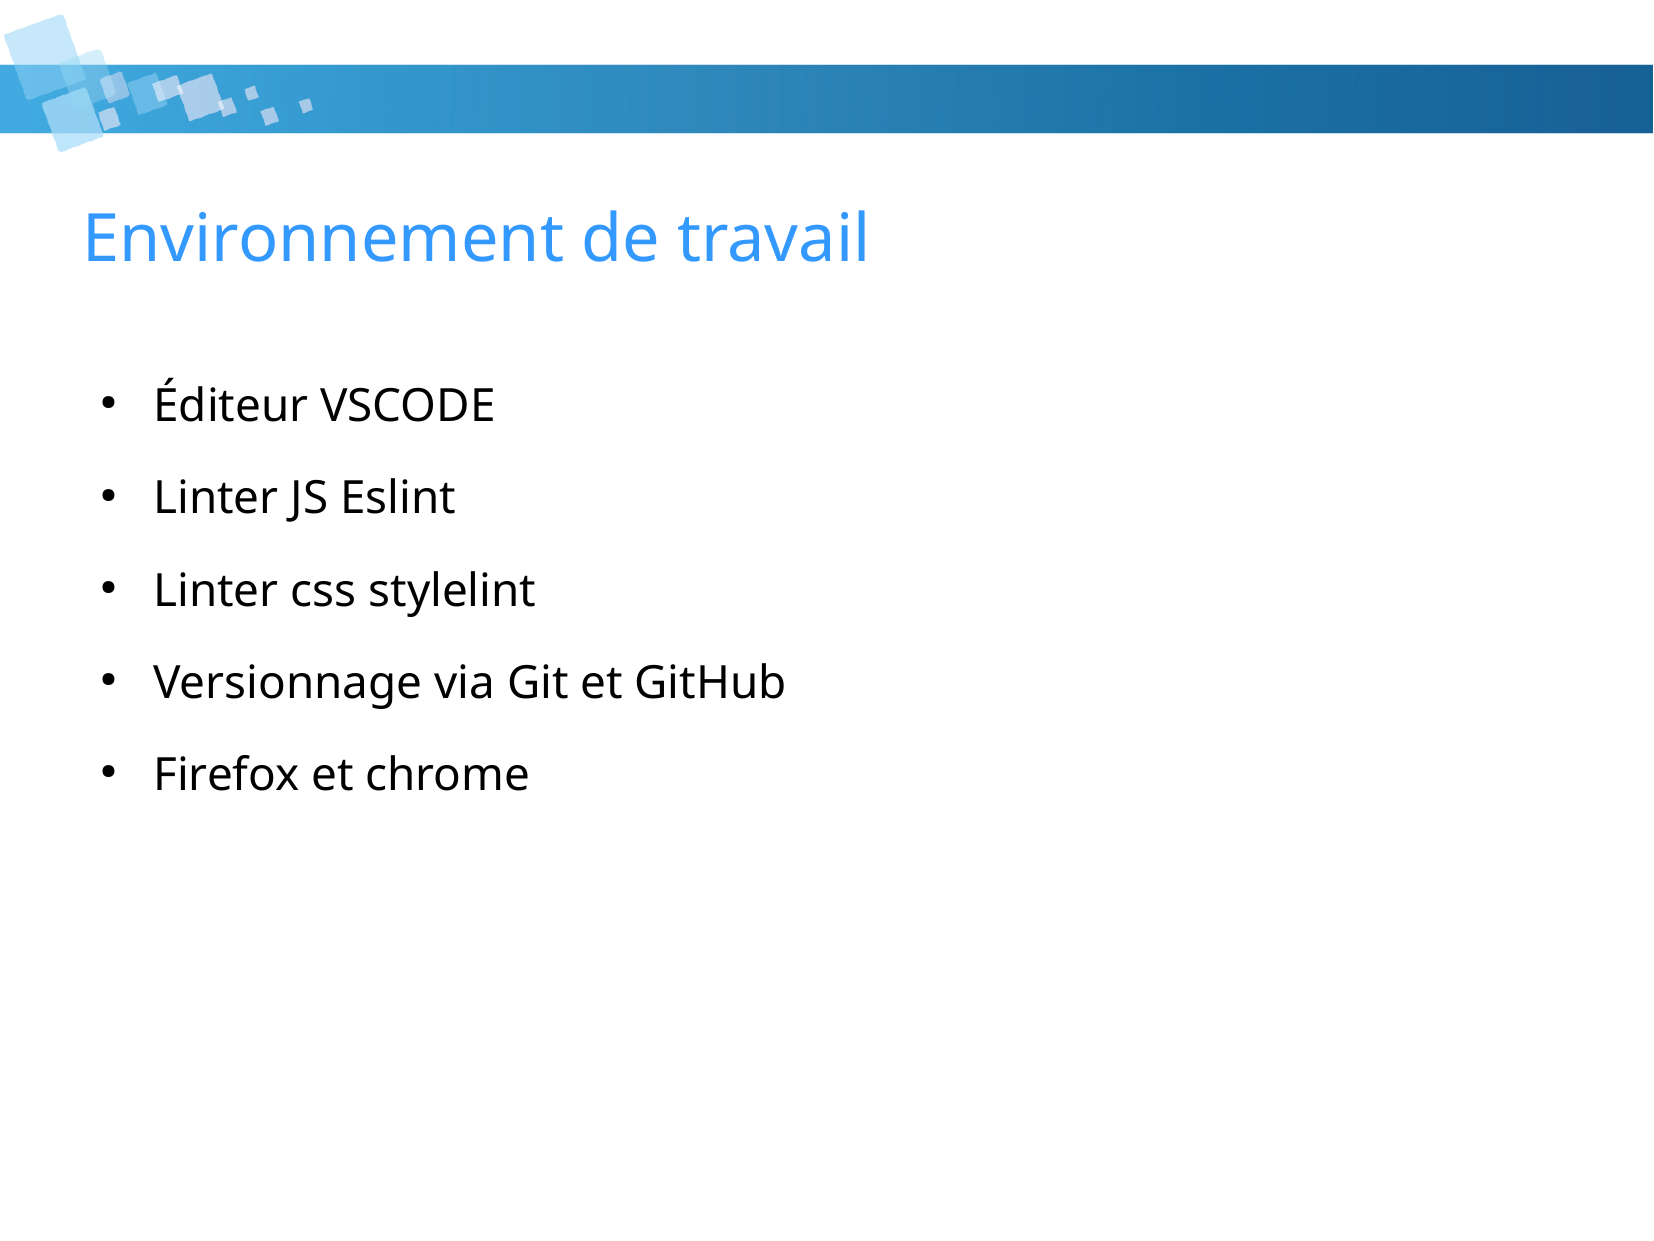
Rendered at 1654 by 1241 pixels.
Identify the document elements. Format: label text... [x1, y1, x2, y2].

picture [0, 0, 1653, 1238]
list Éditeur VSCODE Linter JS Eslint Linter css stylelint Versionnage via Git et GitHub Firefox et chrome [82, 372, 1571, 1093]
title Environnement de travail [82, 132, 1571, 340]
